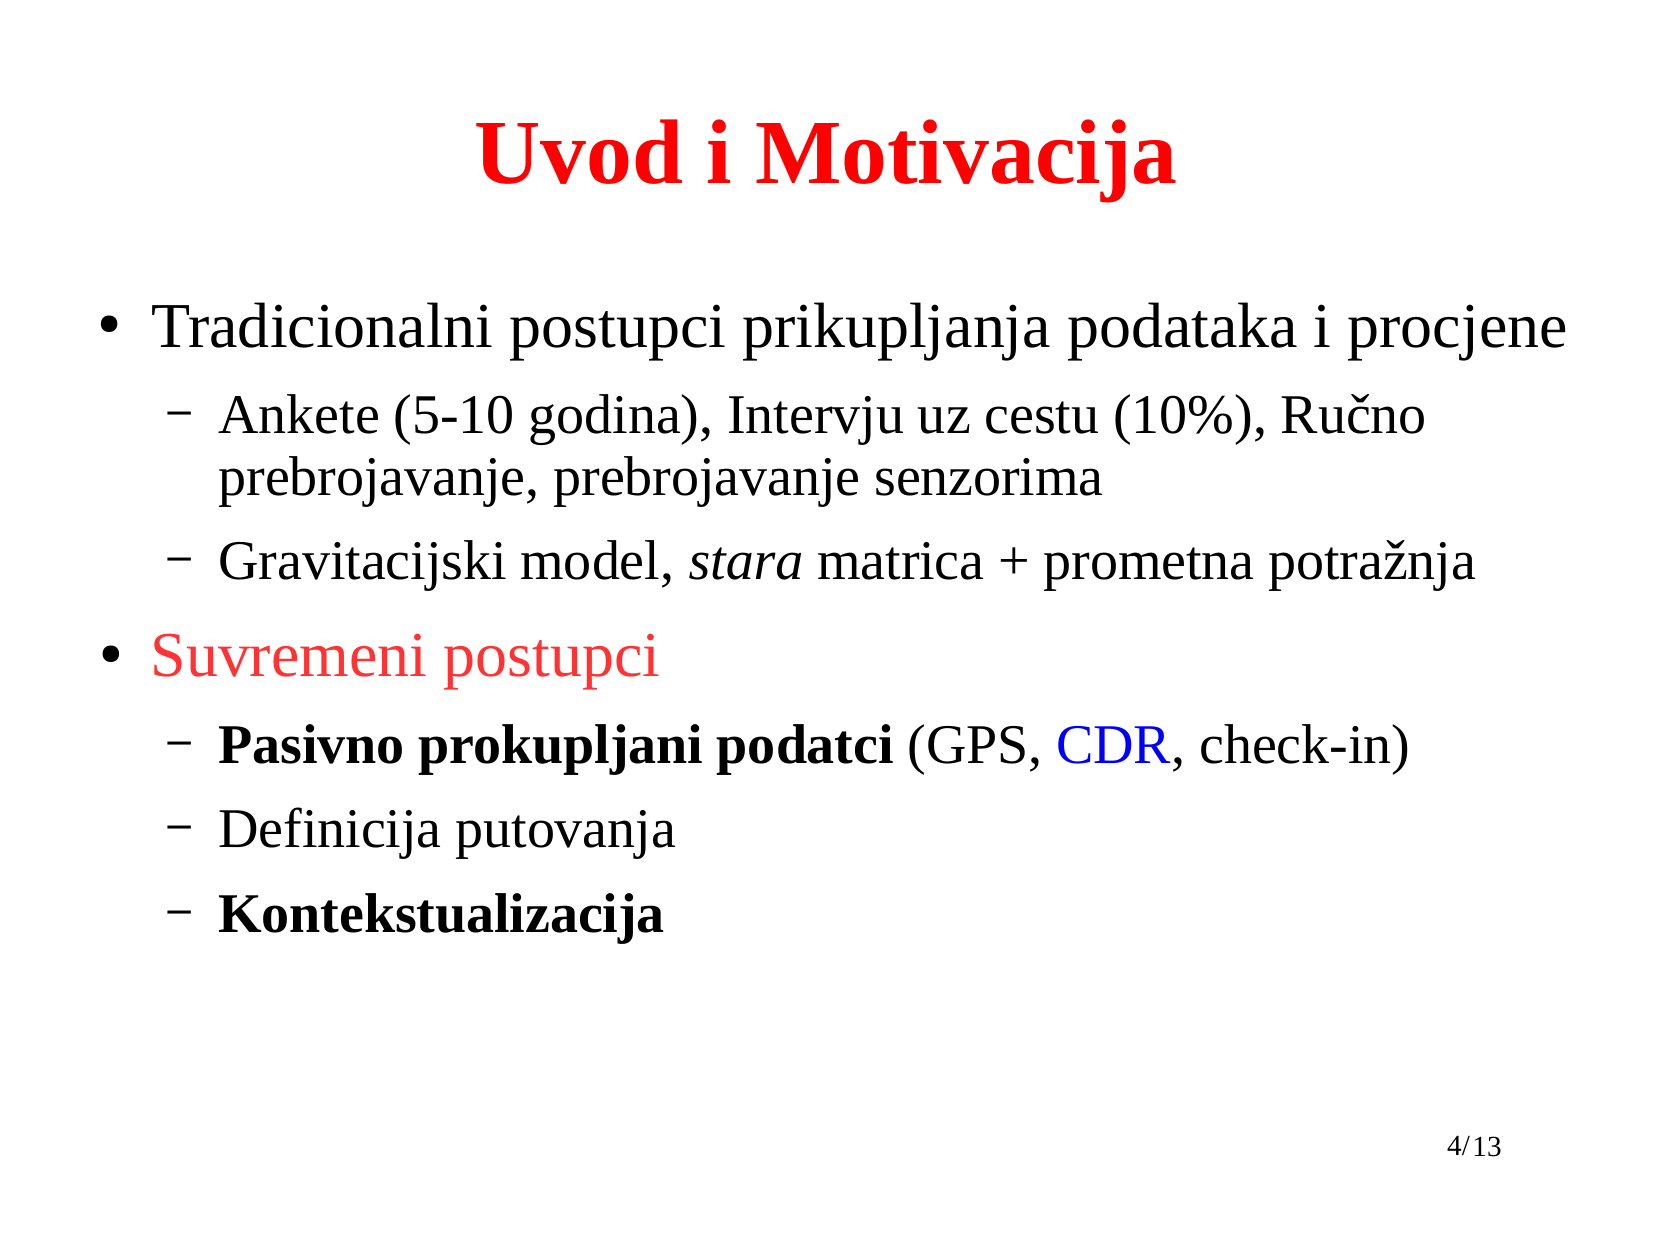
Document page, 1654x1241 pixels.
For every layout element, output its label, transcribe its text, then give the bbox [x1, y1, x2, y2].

list Tradicionalni postupci prikupljanja podataka i procjene Ankete (5-10 godina), Intervju uz cestu (10%), Ručno prebrojavanje, prebrojavanje senzorima Gravitacijski model, stara matrica + prometna potražnja Suvremeni postupci Pasivno prokupljani podatci (GPS, CDR, check-in) Definicija putovanja Kontekstualizacija [82, 290, 1571, 1010]
title Uvod i Motivacija [82, 49, 1571, 257]
